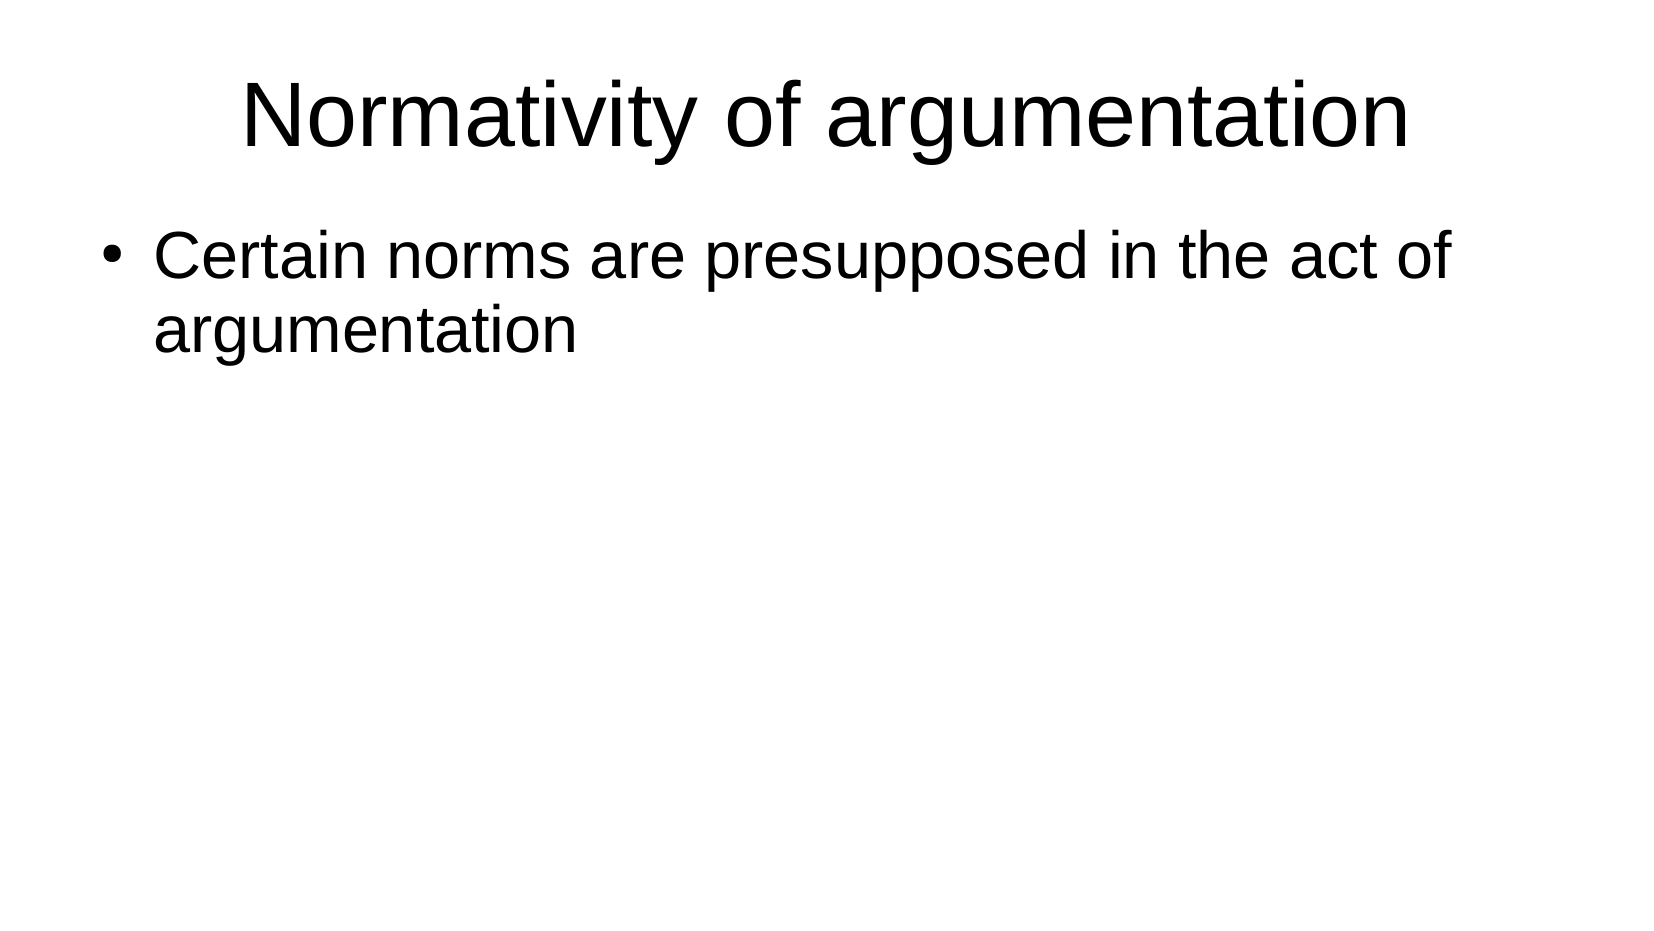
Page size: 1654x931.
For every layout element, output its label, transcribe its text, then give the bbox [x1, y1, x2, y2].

title Normativity of argumentation [82, 37, 1571, 193]
list Certain norms are presupposed in the act of argumentation [82, 217, 1571, 857]
